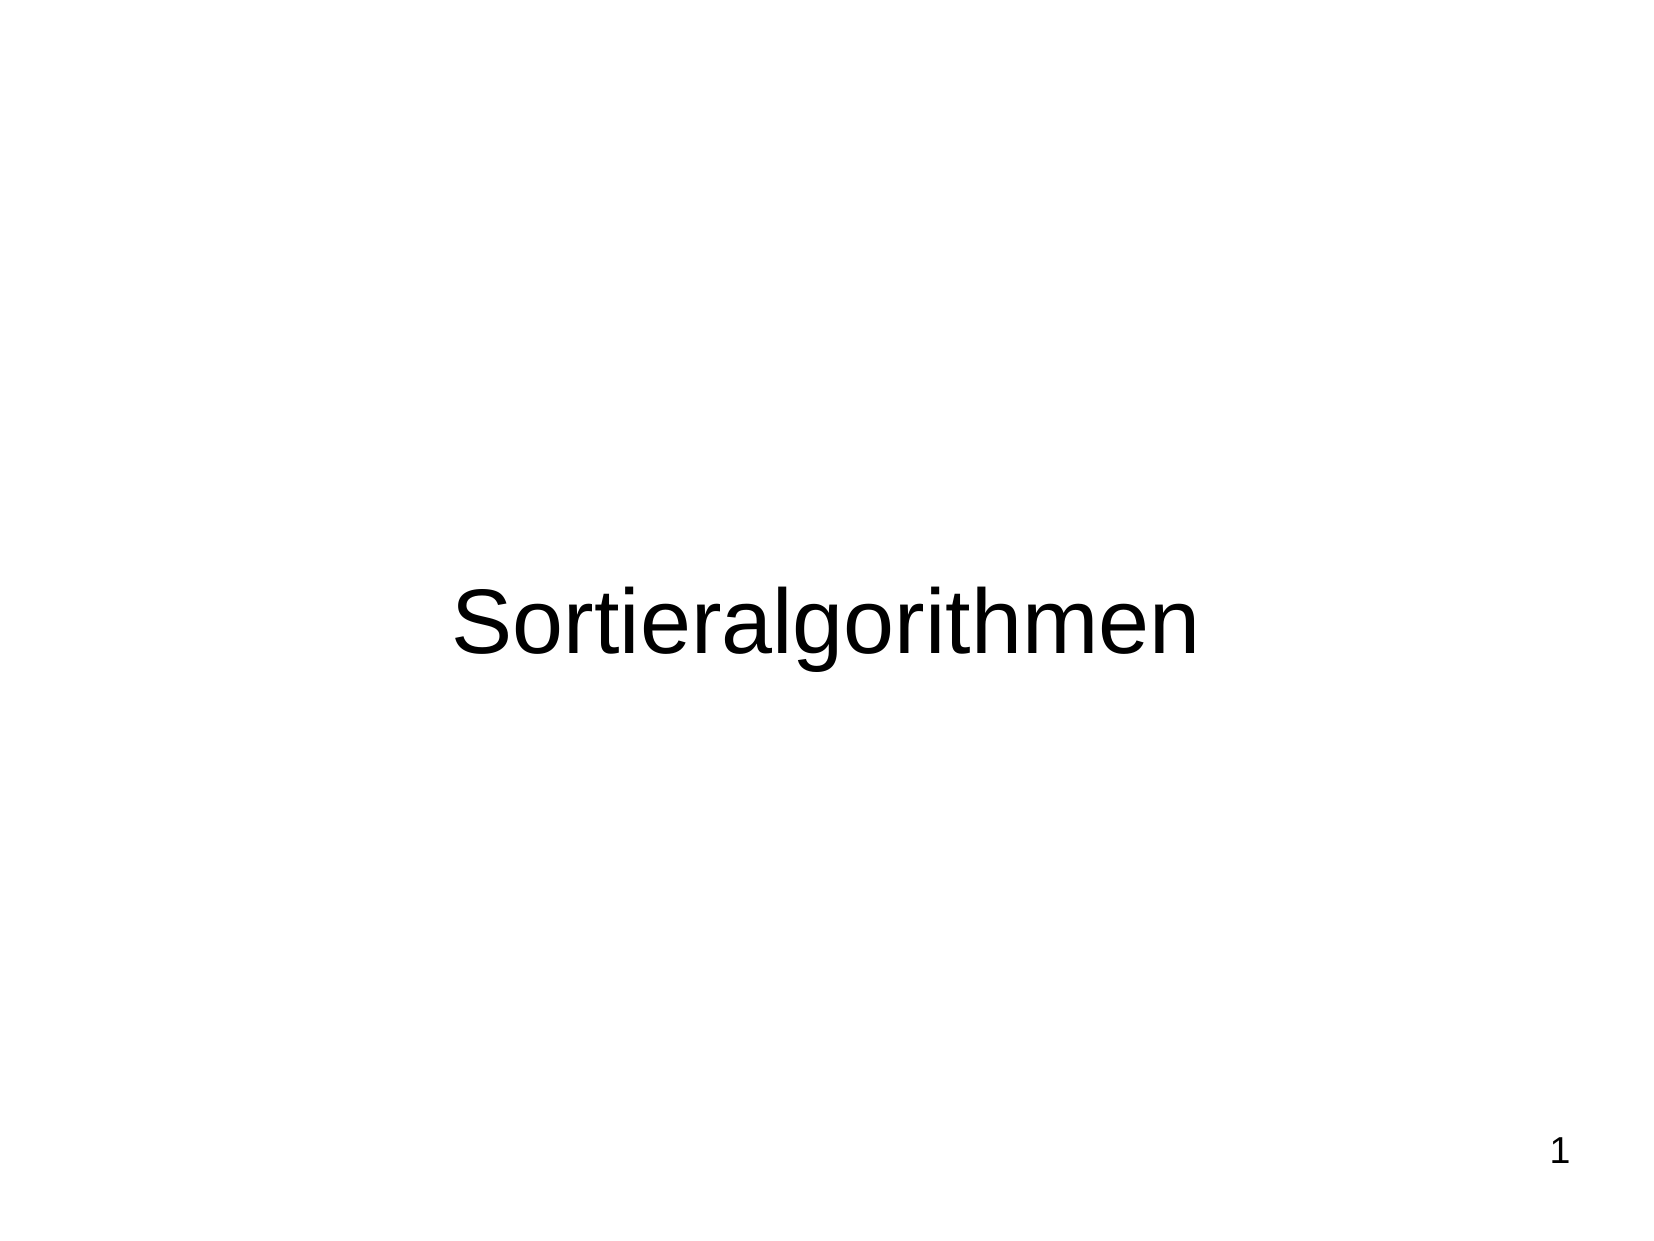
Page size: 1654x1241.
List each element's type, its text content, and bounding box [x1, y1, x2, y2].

title Sortieralgorithmen [82, 516, 1571, 724]
